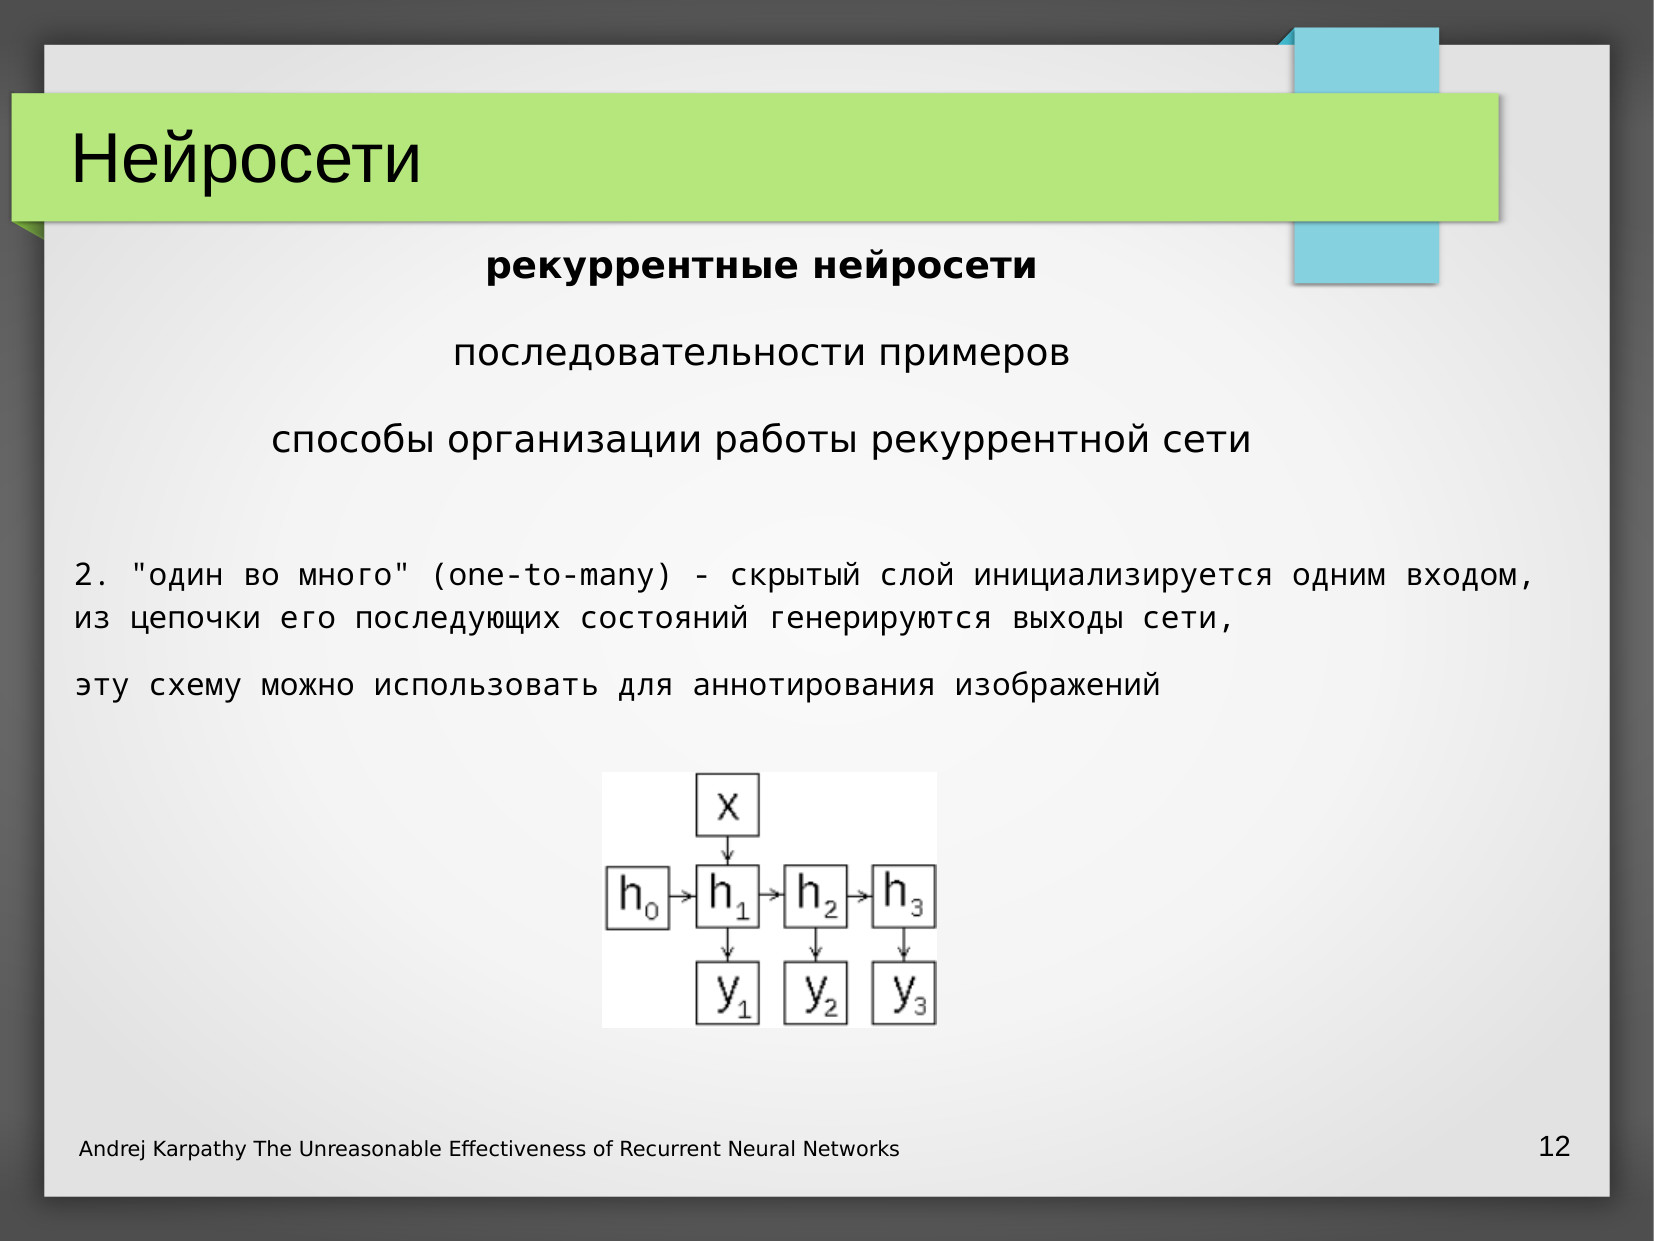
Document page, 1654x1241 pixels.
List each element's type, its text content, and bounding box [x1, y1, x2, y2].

title Нейросети [70, 118, 1205, 199]
text_box рекуррентные нейросети последовательности примеров способы организации работы рекуррентной сети [224, 236, 1300, 513]
text_box Andrej Karpathy The Unreasonable Effectiveness of Recurrent Neural Networks [64, 1130, 922, 1170]
picture [0, 0, 1654, 1241]
text_box 2. "один во много" (one-to-many) - скрытый слой инициализируется одним входом, из цепочки его последующих состояний генерируются выходы сети, эту схему можно использовать для аннотирования изображений [59, 544, 1595, 709]
